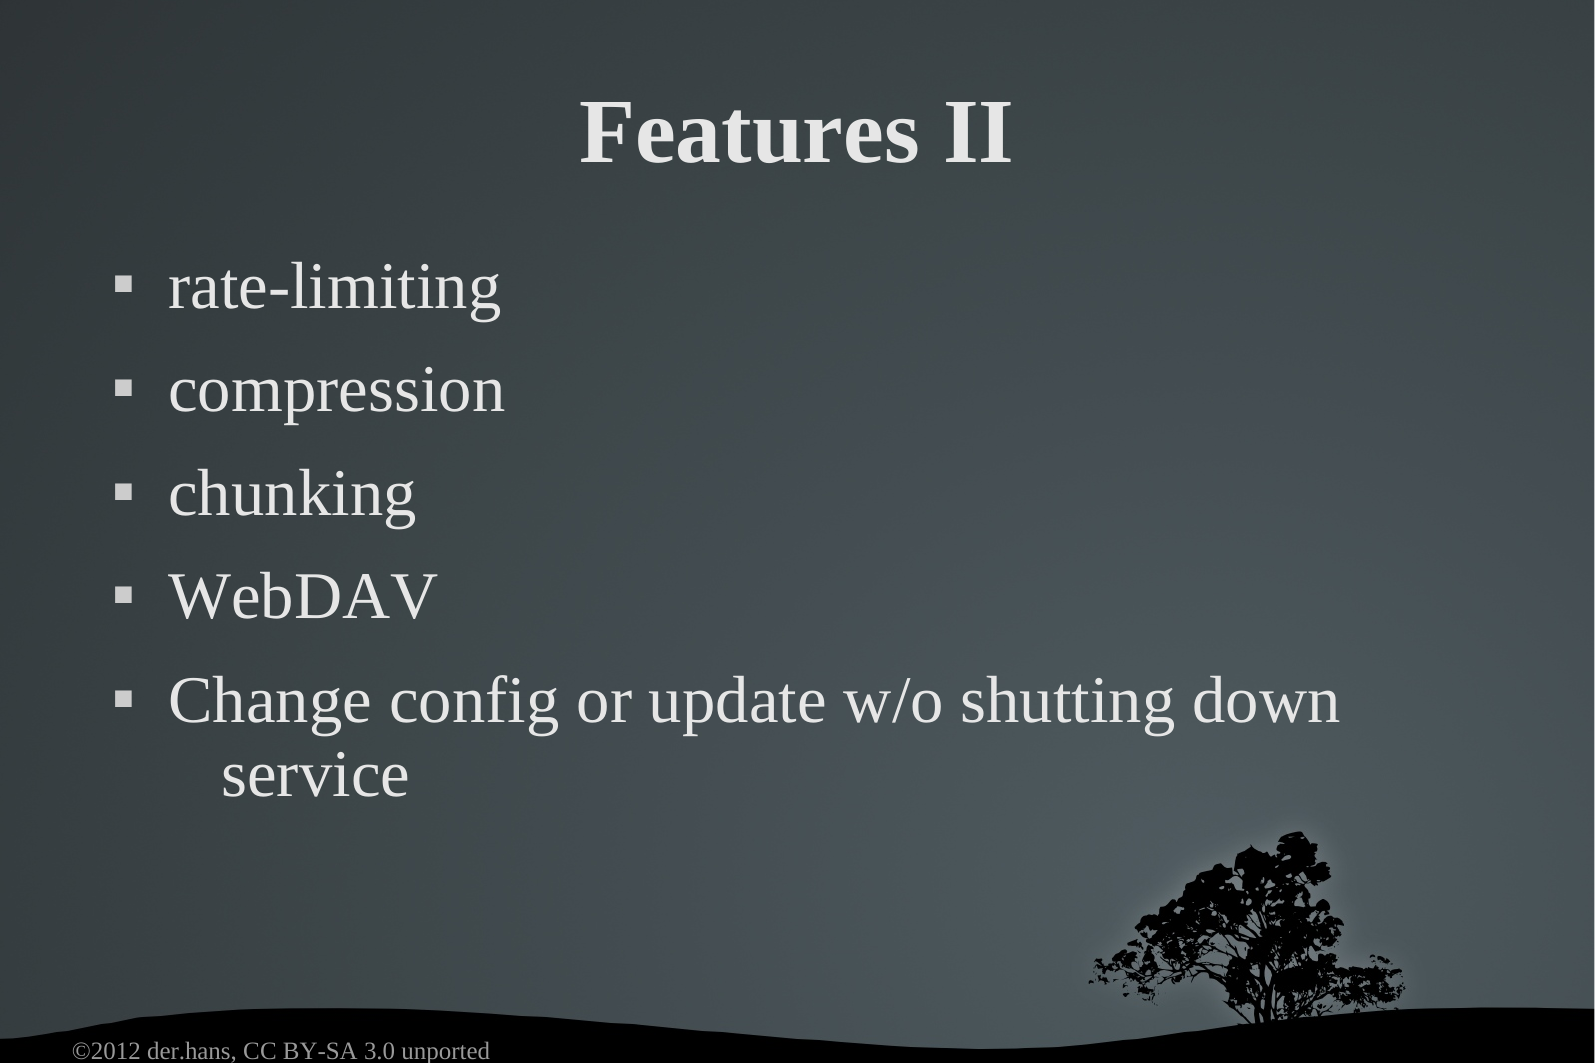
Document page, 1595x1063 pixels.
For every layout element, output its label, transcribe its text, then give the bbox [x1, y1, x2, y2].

picture [430, 1049, 435, 1058]
picture [0, 0, 1595, 1063]
title Features II [79, 49, 1515, 213]
list rate-limiting compression chunking WebDAV Change config or update w/o shutting down service [79, 248, 1515, 936]
